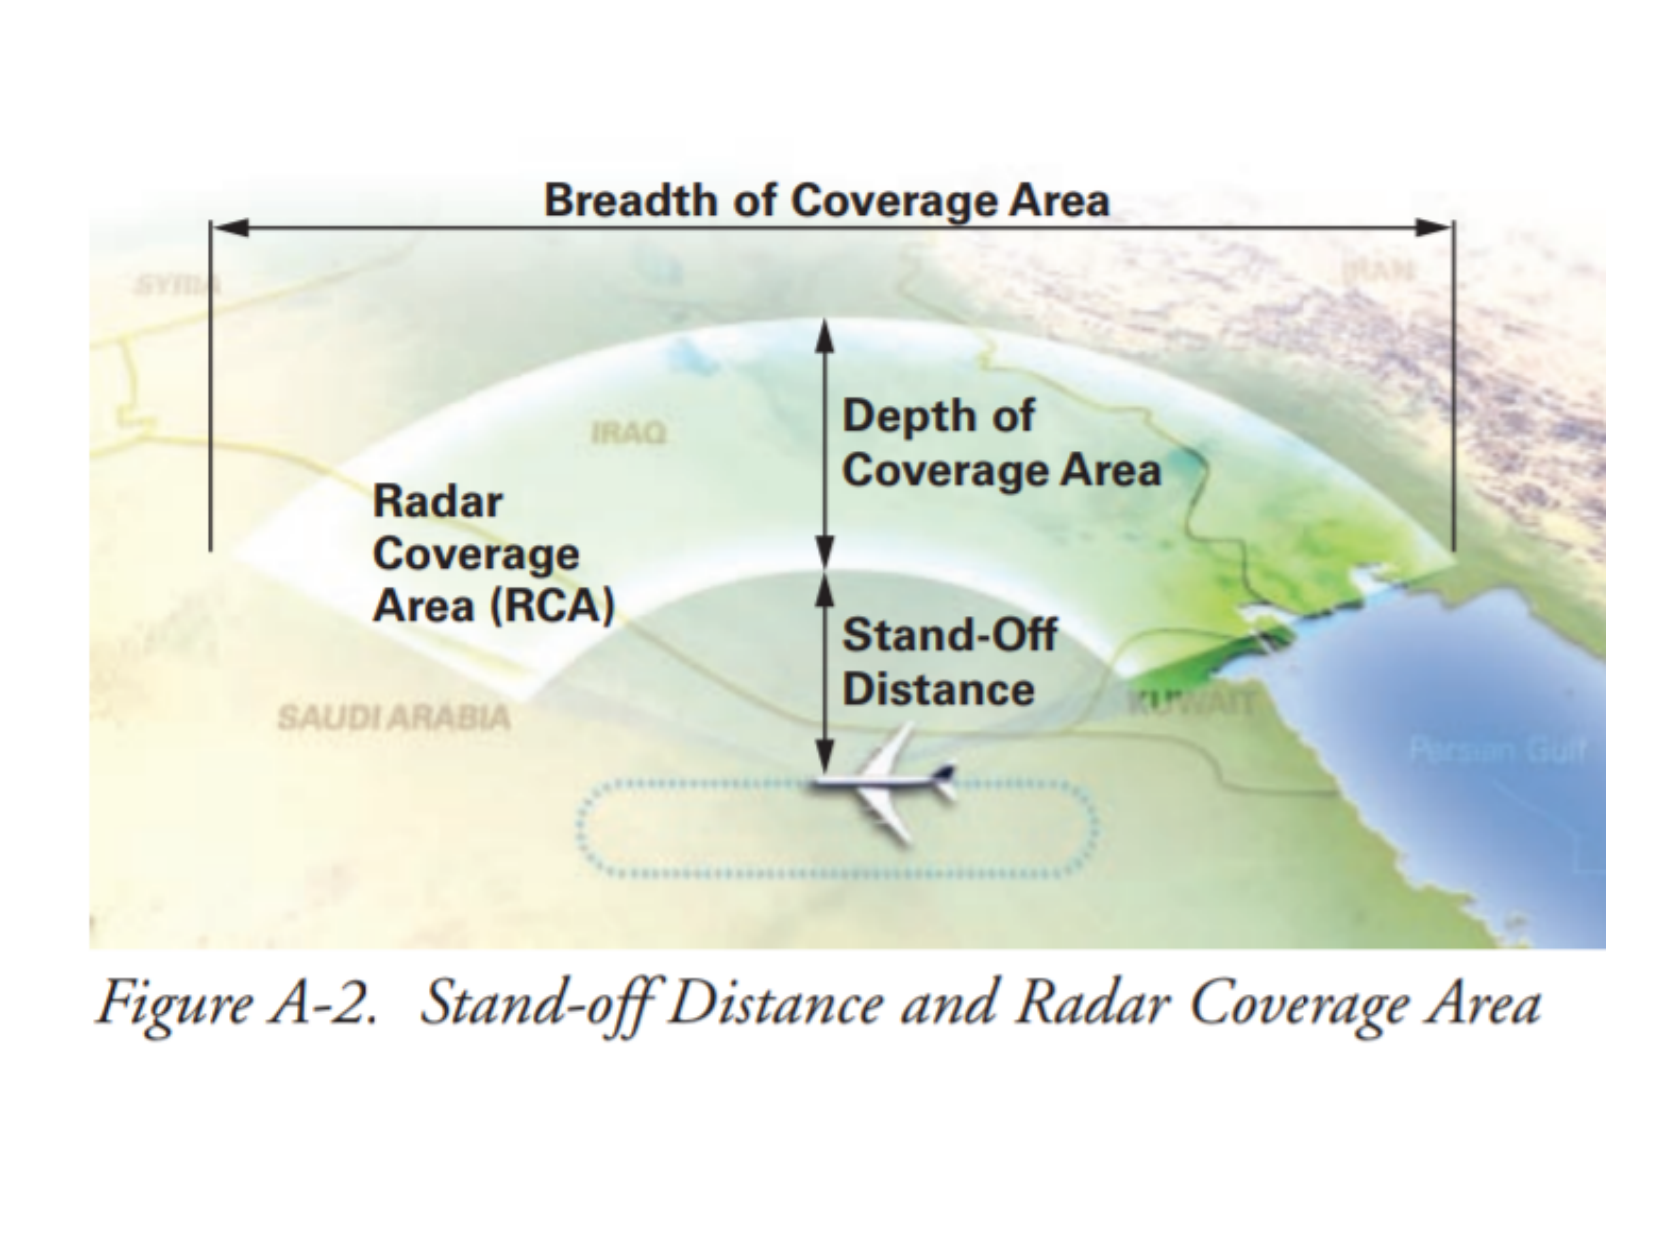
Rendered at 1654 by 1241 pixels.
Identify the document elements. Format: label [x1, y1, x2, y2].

picture [75, 49, 1606, 1201]
